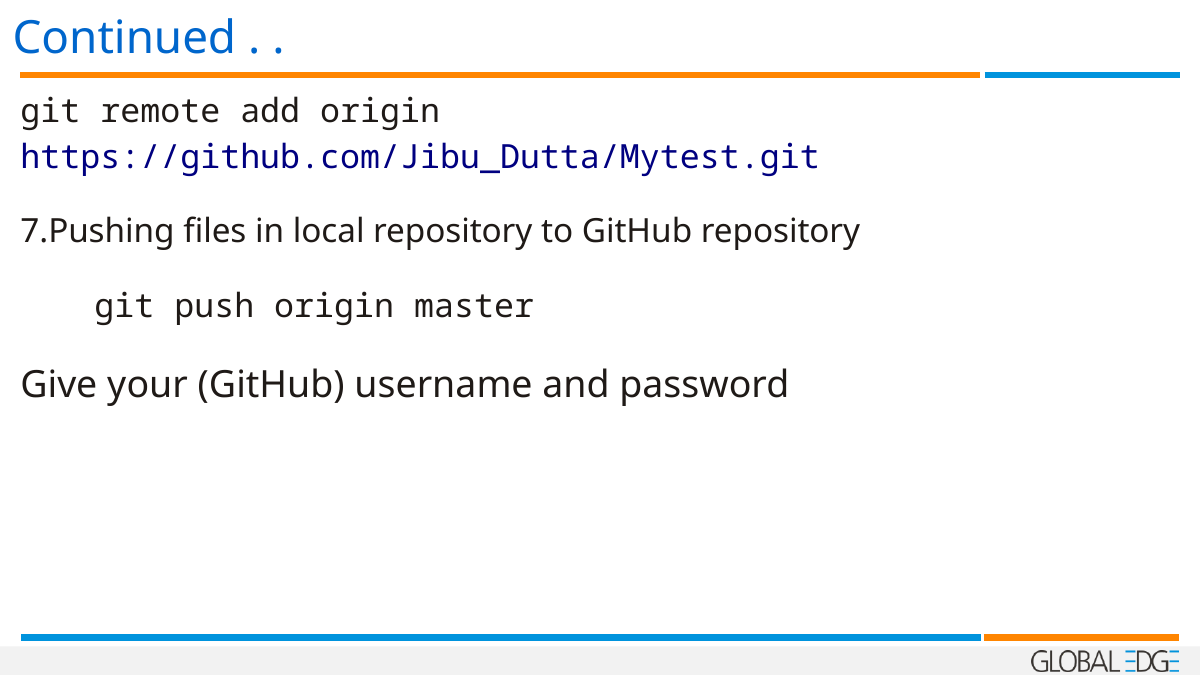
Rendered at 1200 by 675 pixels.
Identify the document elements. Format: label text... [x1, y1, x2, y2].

title Continued . . [12, 9, 1088, 64]
list git remote add origin https://github.com/Jibu_Dutta/Mytest.git 7.Pushing files in local repository to GitHub repository git push origin master Give your (GitHub) username and password [20, 87, 1179, 628]
picture [1031, 650, 1179, 672]
